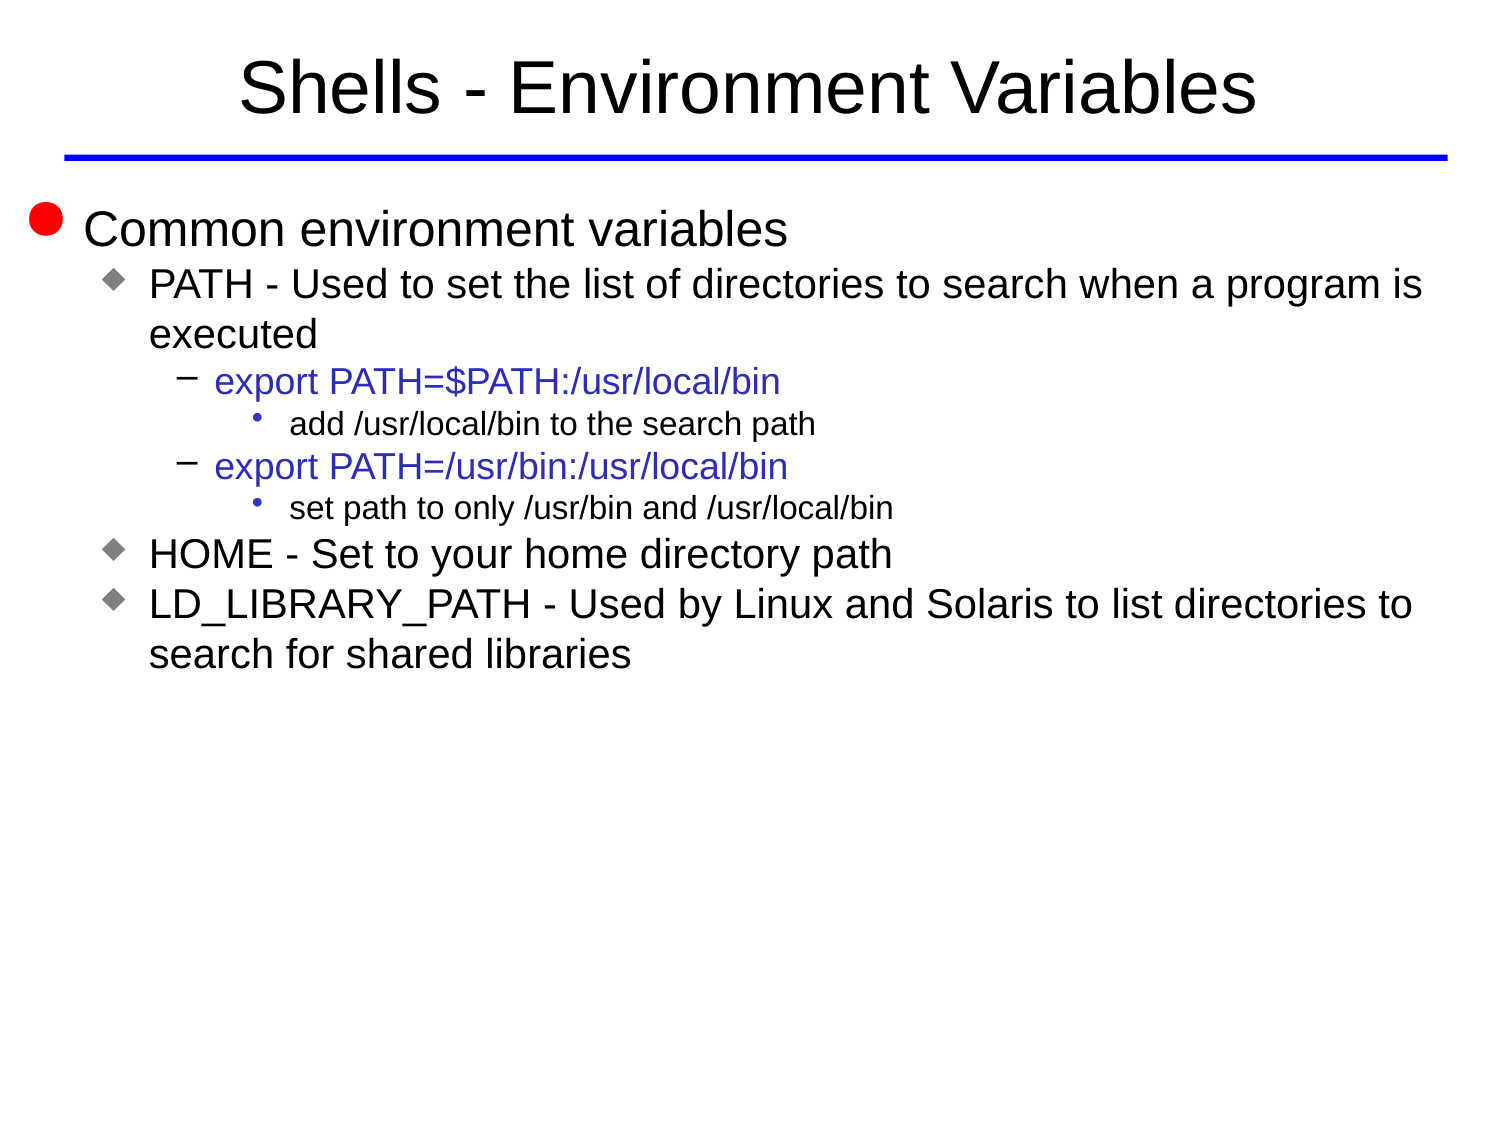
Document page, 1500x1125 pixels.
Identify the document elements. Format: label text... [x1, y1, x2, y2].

list Common environment variables PATH - Used to set the list of directories to search when a program is executed export PATH=$PATH:/usr/local/bin add /usr/local/bin to the search path export PATH=/usr/bin:/usr/local/bin set path to only /usr/bin and /usr/local/bin HOME - Set to your home directory path LD_LIBRARY_PATH - Used by Linux and Solaris to list directories to search for shared libraries [11, 189, 1461, 1029]
title Shells - Environment Variables [115, 21, 1382, 147]
